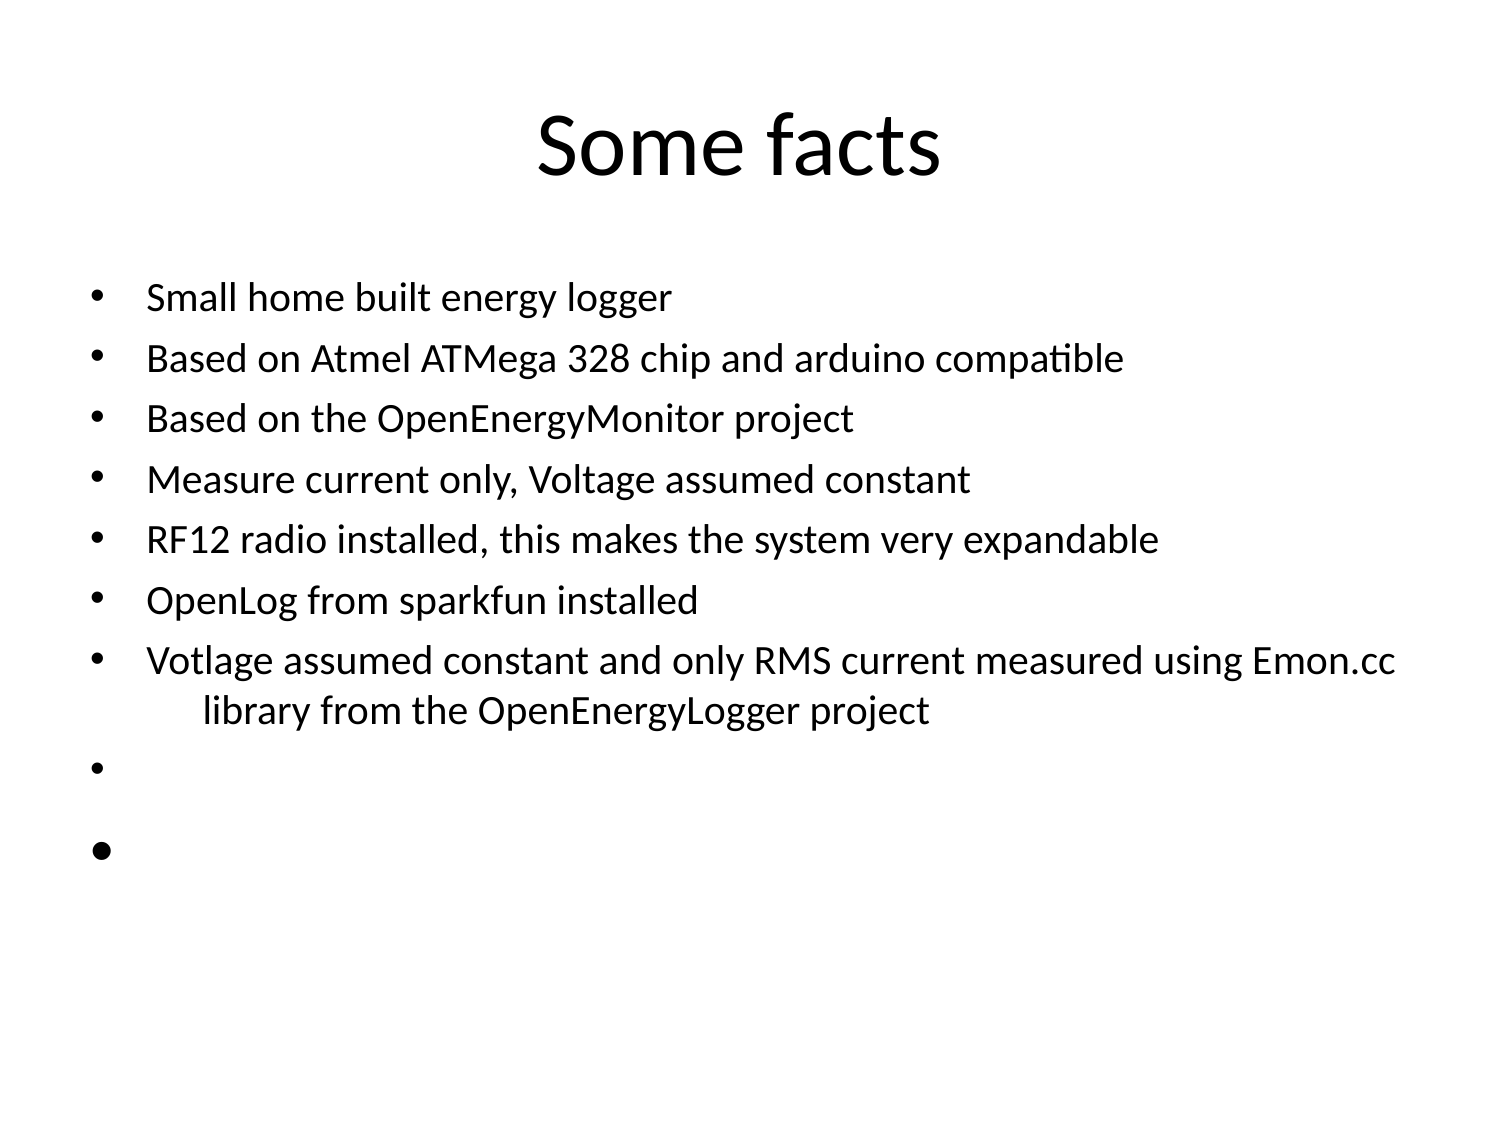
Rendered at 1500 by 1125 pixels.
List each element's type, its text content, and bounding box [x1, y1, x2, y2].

title Some facts [75, 45, 1426, 233]
list Small home built energy logger Based on Atmel ATMega 328 chip and arduino compatible Based on the OpenEnergyMonitor project Measure current only, Voltage assumed constant RF12 radio installed, this makes the system very expandable OpenLog from sparkfun installed Votlage assumed constant and only RMS current measured using Emon.cc library from the OpenEnergyLogger project [75, 262, 1426, 1005]
